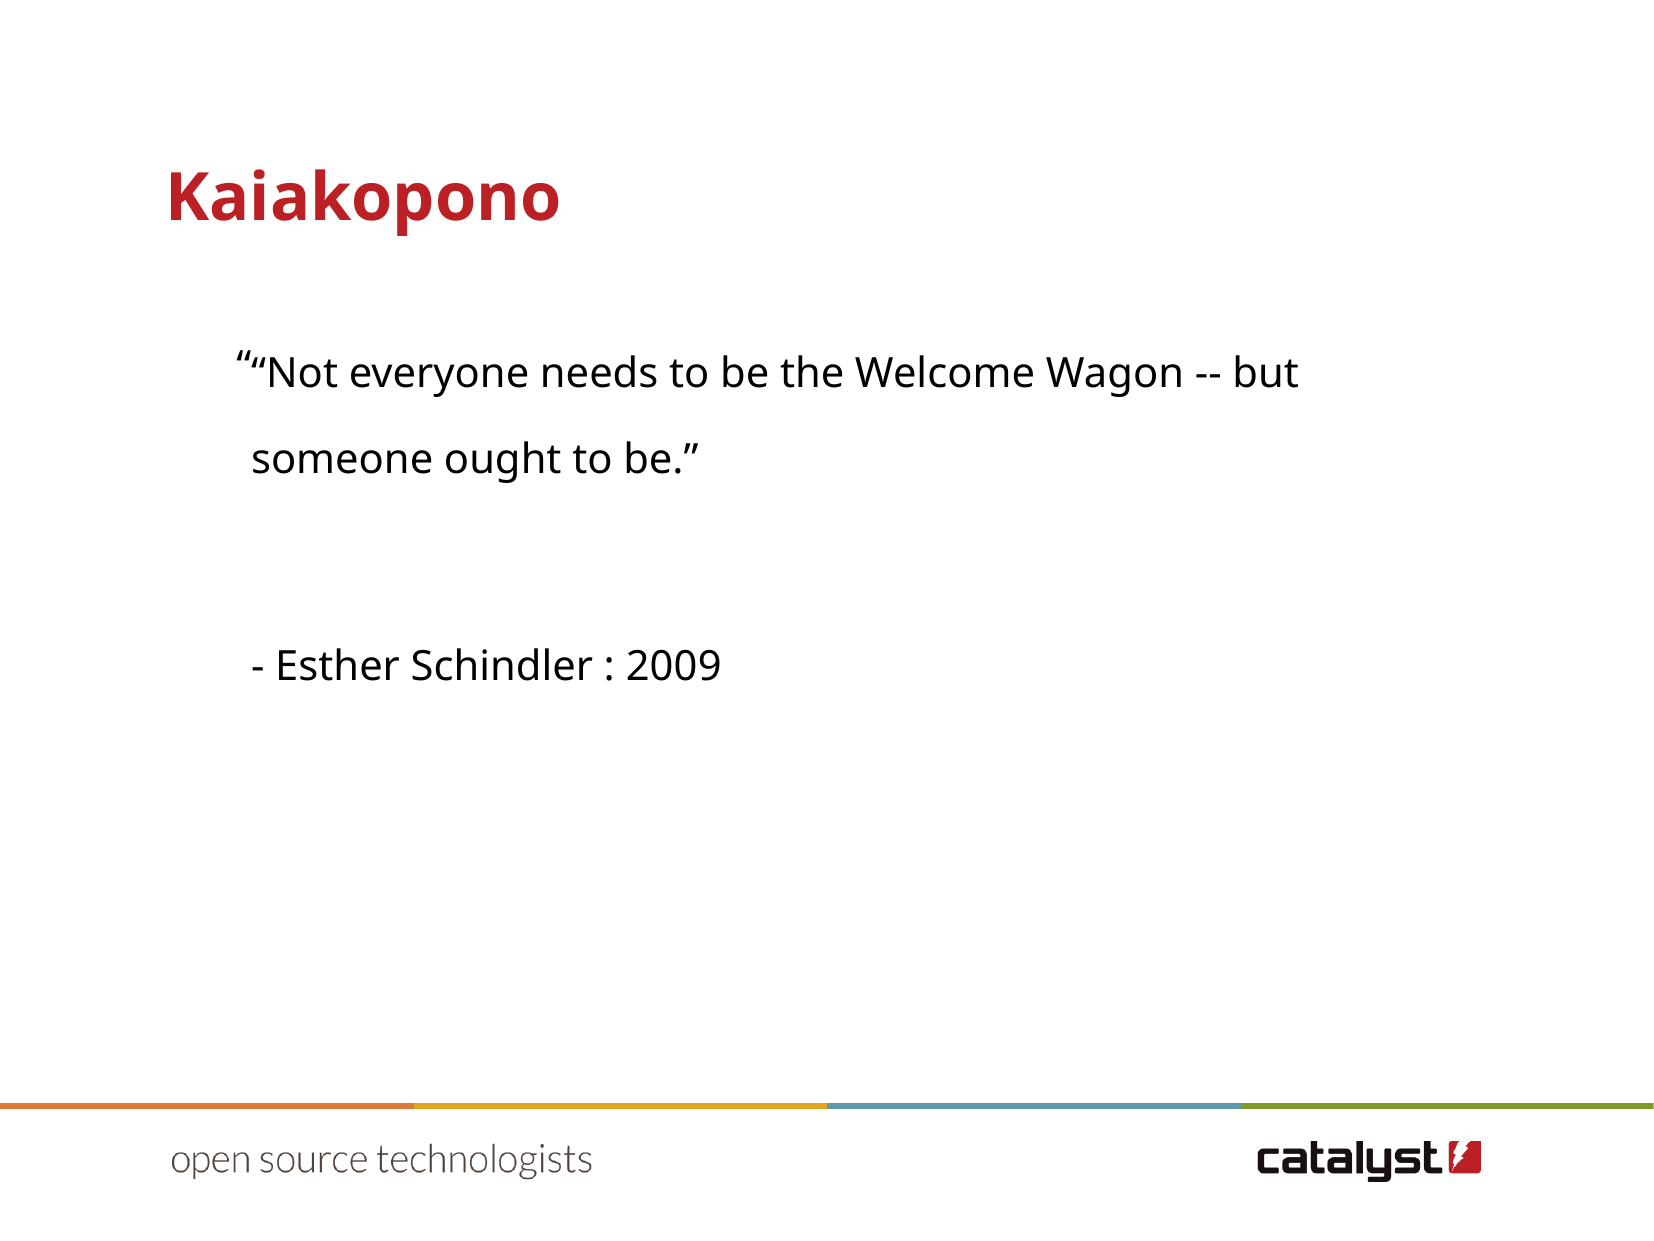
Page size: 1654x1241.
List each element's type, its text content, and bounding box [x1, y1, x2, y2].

text_box [165, 90, 1489, 298]
picture [0, 1103, 1654, 1182]
text_box “Not everyone needs to be the Welcome Wagon -- but someone ought to be.” - Esther Schindler : 2009 [165, 307, 1489, 1027]
